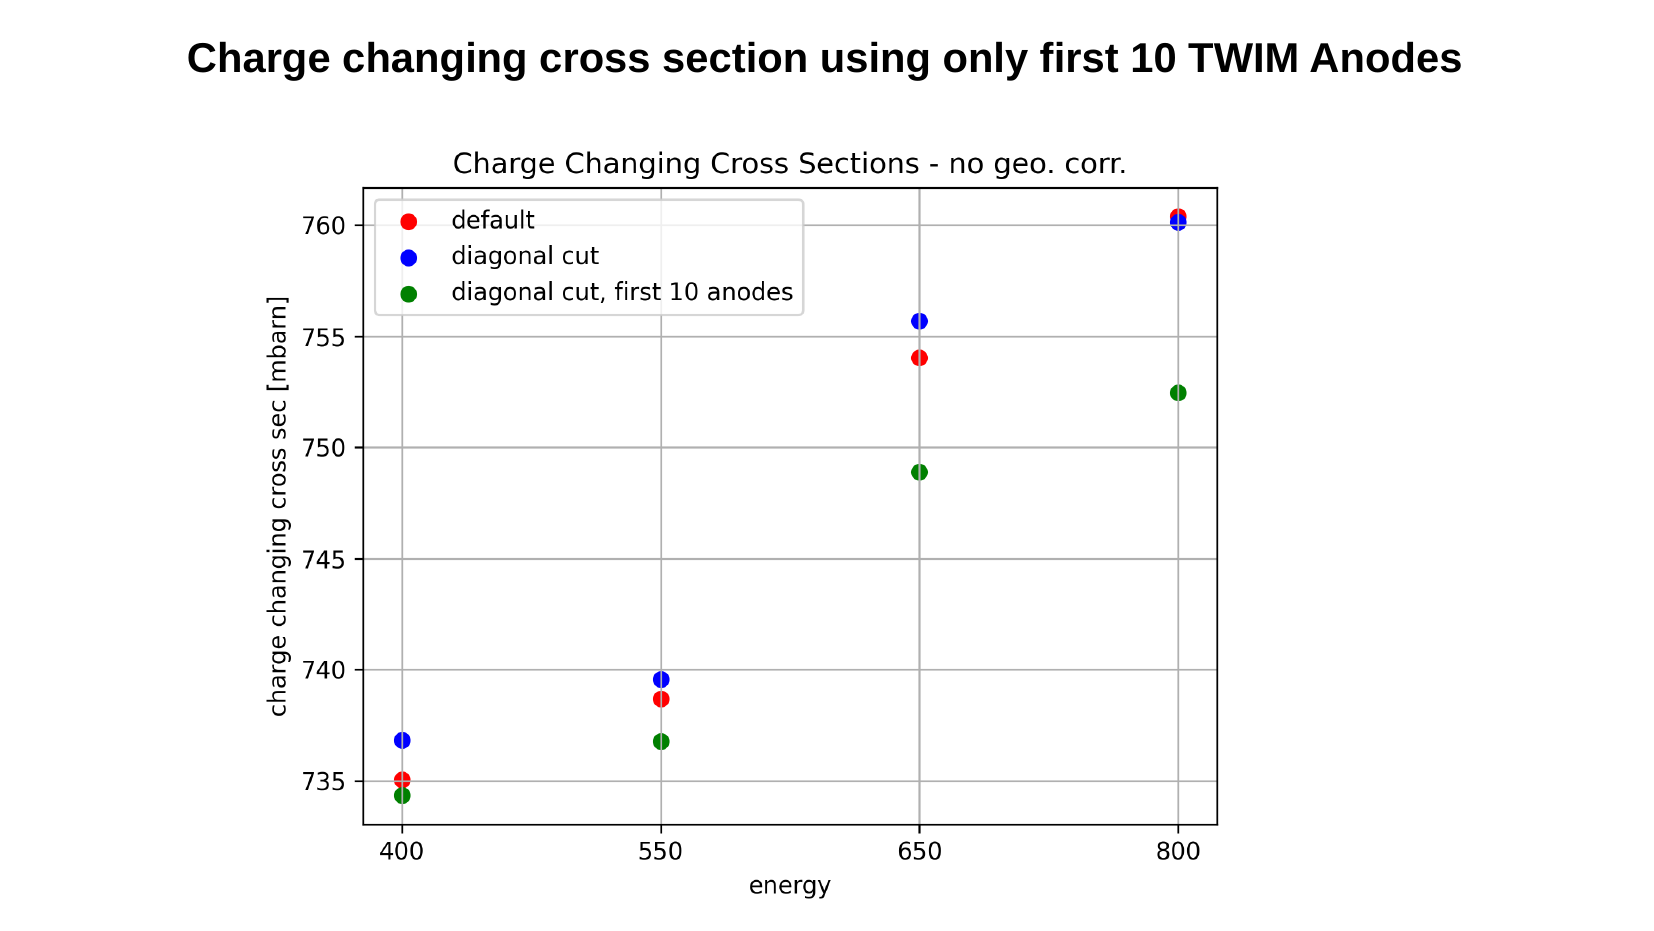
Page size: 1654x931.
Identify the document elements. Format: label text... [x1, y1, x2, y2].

picture [225, 88, 1327, 916]
text_box Charge changing cross section using only first 10 TWIM Anodes [90, 27, 1561, 89]
